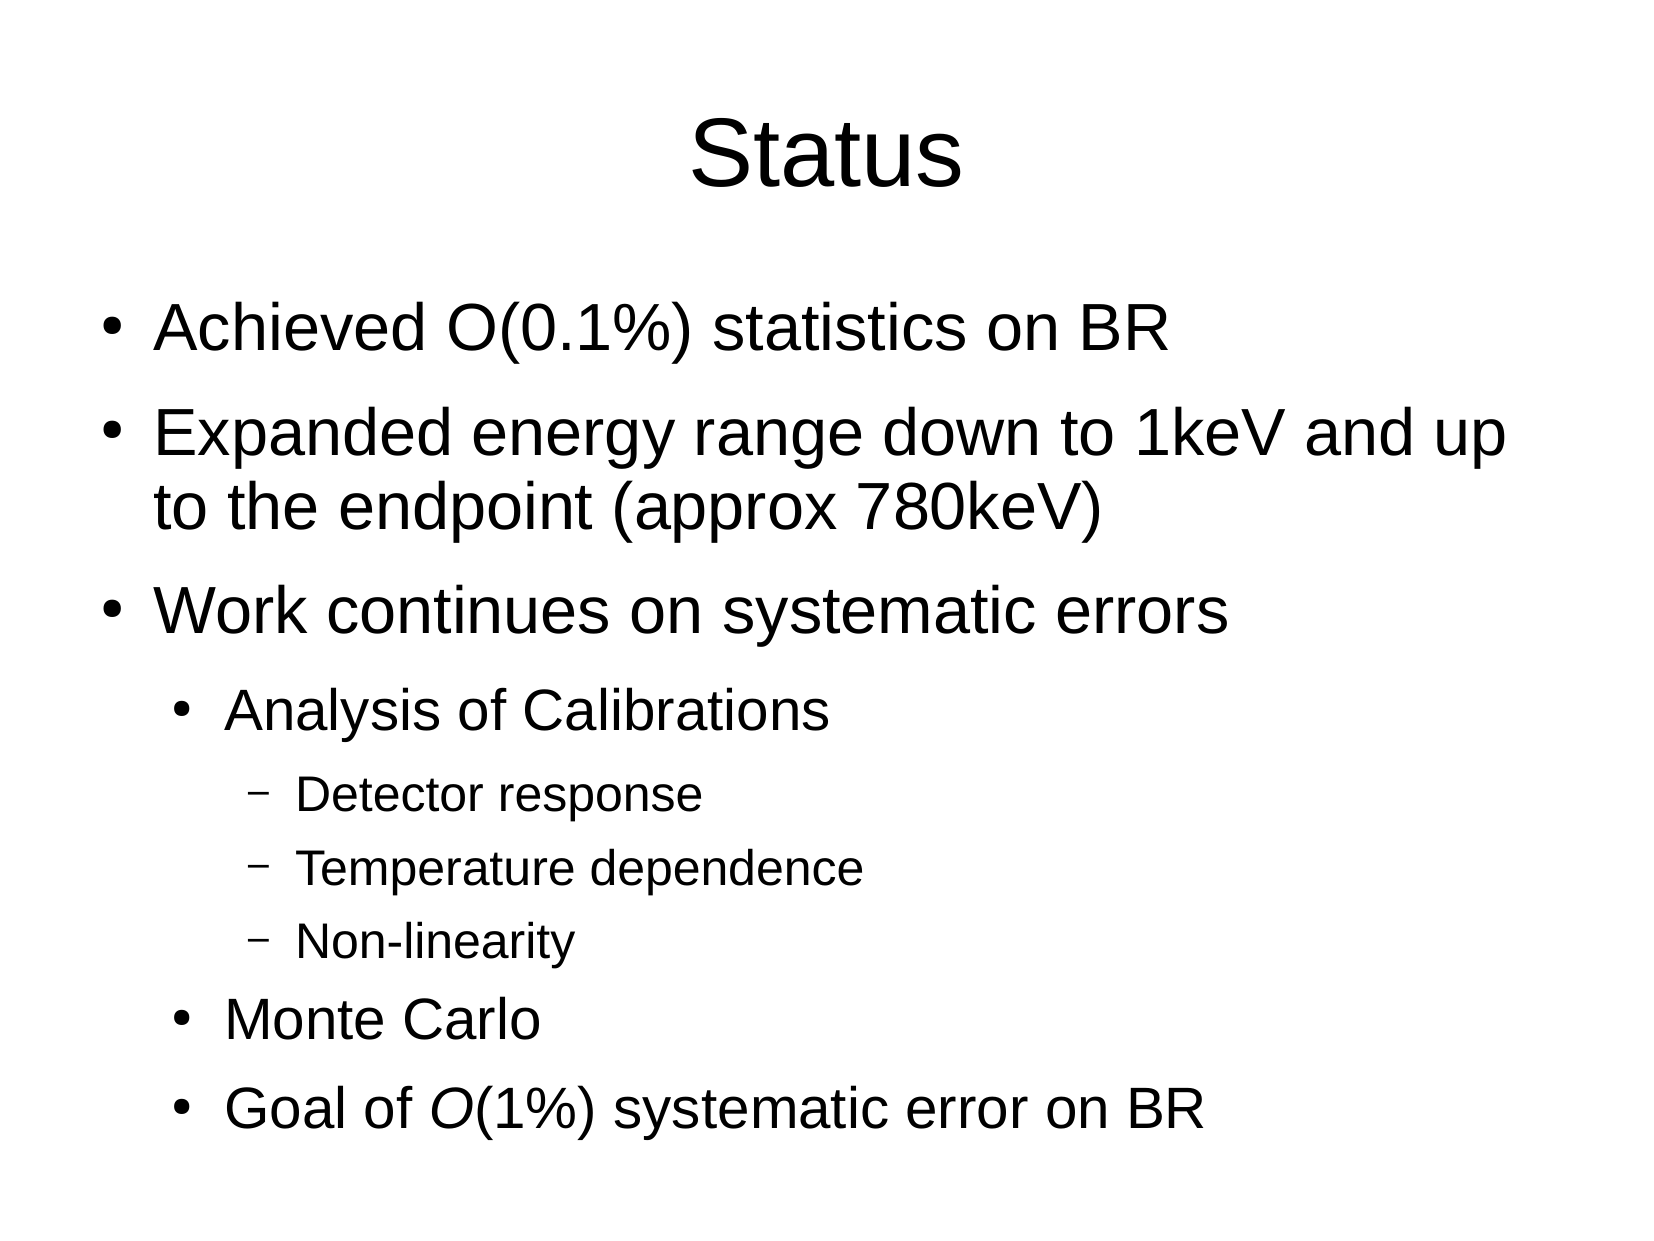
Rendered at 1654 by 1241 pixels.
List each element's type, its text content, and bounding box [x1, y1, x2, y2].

list Achieved O(0.1%) statistics on BR Expanded energy range down to 1keV and up to the endpoint (approx 780keV) Work continues on systematic errors Analysis of Calibrations Detector response Temperature dependence Non-linearity Monte Carlo Goal of O(1%) systematic error on BR [82, 290, 1571, 1140]
title Status [82, 49, 1571, 257]
